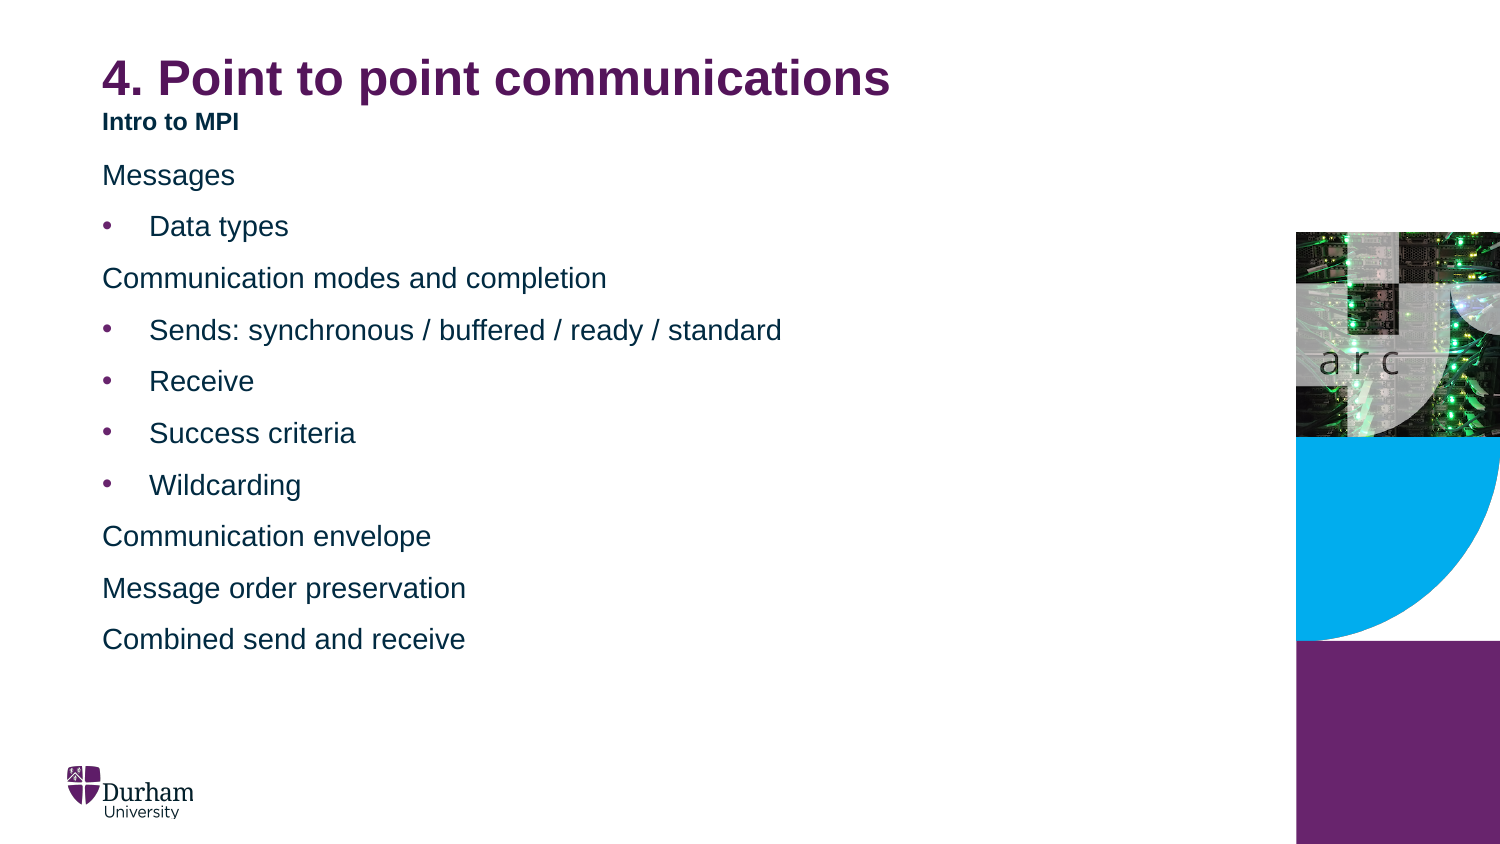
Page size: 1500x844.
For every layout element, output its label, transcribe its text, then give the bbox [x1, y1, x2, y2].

picture [67, 766, 193, 819]
list Messages Data types Communication modes and completion Sends: synchronous / buffered / ready / standard Receive Success criteria Wildcarding Communication envelope Message order preservation Combined send and receive [101, 156, 1258, 742]
picture [1296, 232, 1500, 436]
picture [1332, 467, 1500, 640]
title 4. Point to point communications Intro to MPI [101, 45, 1399, 187]
text_box [1296, 640, 1500, 844]
